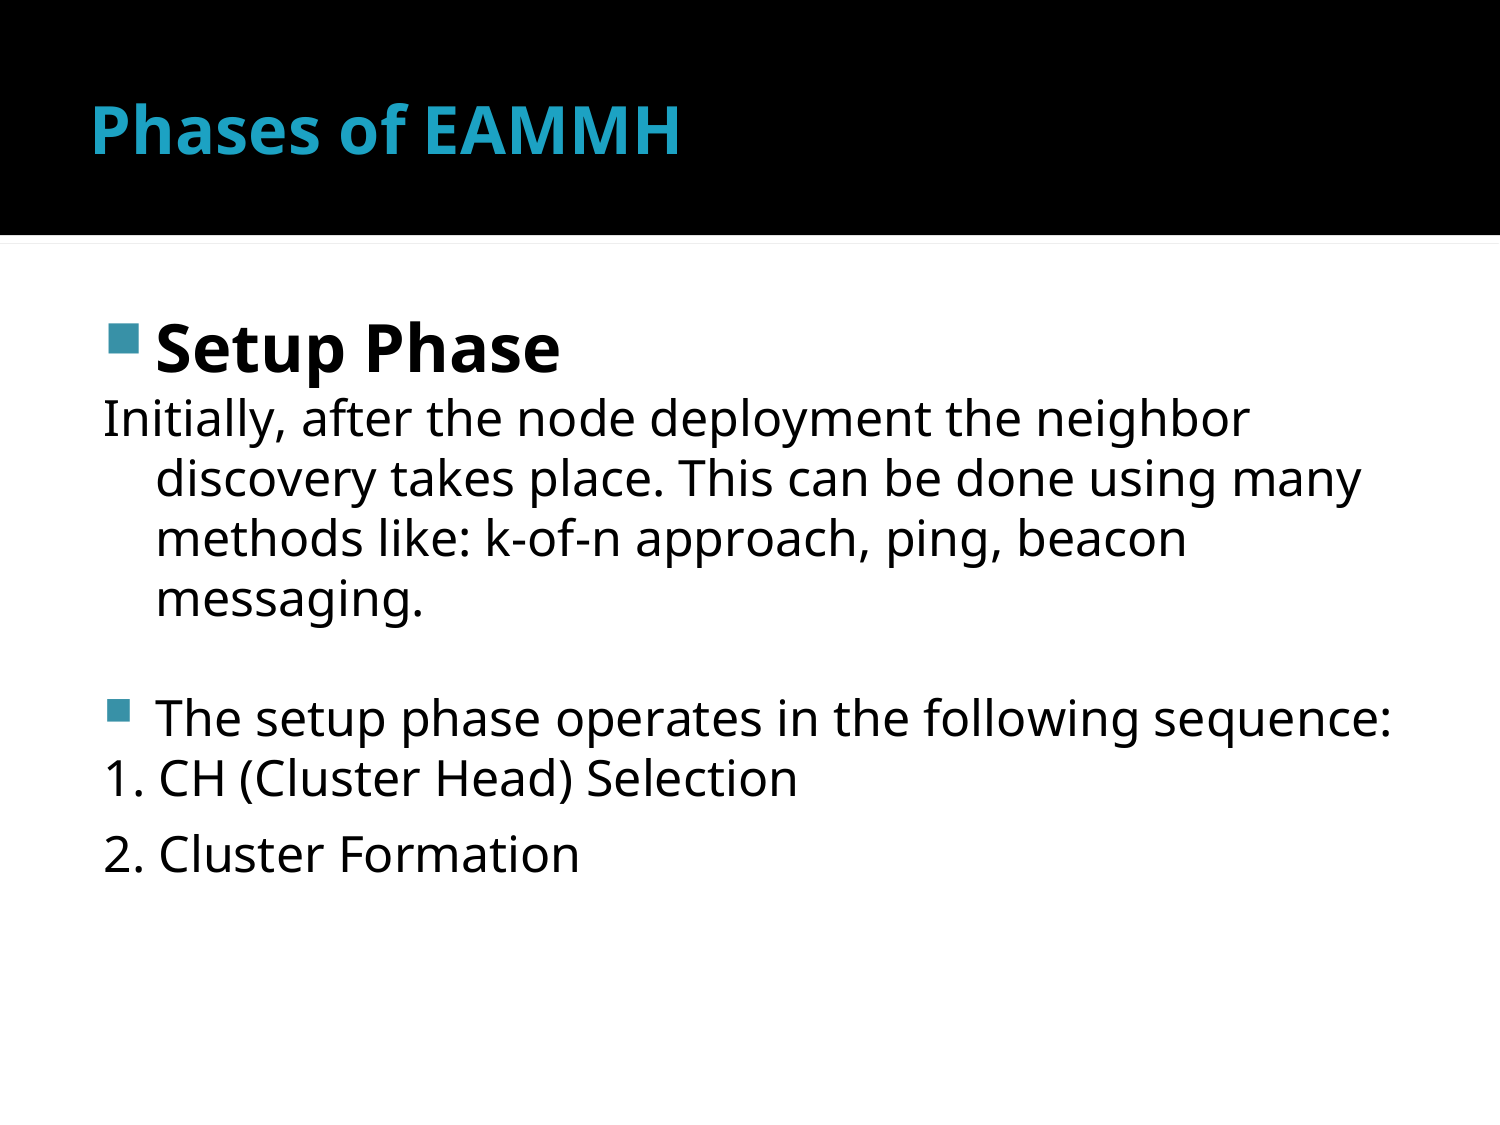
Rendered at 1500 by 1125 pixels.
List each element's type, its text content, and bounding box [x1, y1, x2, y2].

list Setup Phase Initially, after the node deployment the neighbor discovery takes place. This can be done using many methods like: k-of-n approach, ping, beacon messaging. The setup phase operates in the following sequence: 1. CH (Cluster Head) Selection 2. Cluster Formation [75, 291, 1426, 1051]
title Phases of EAMMH [75, 24, 1426, 231]
